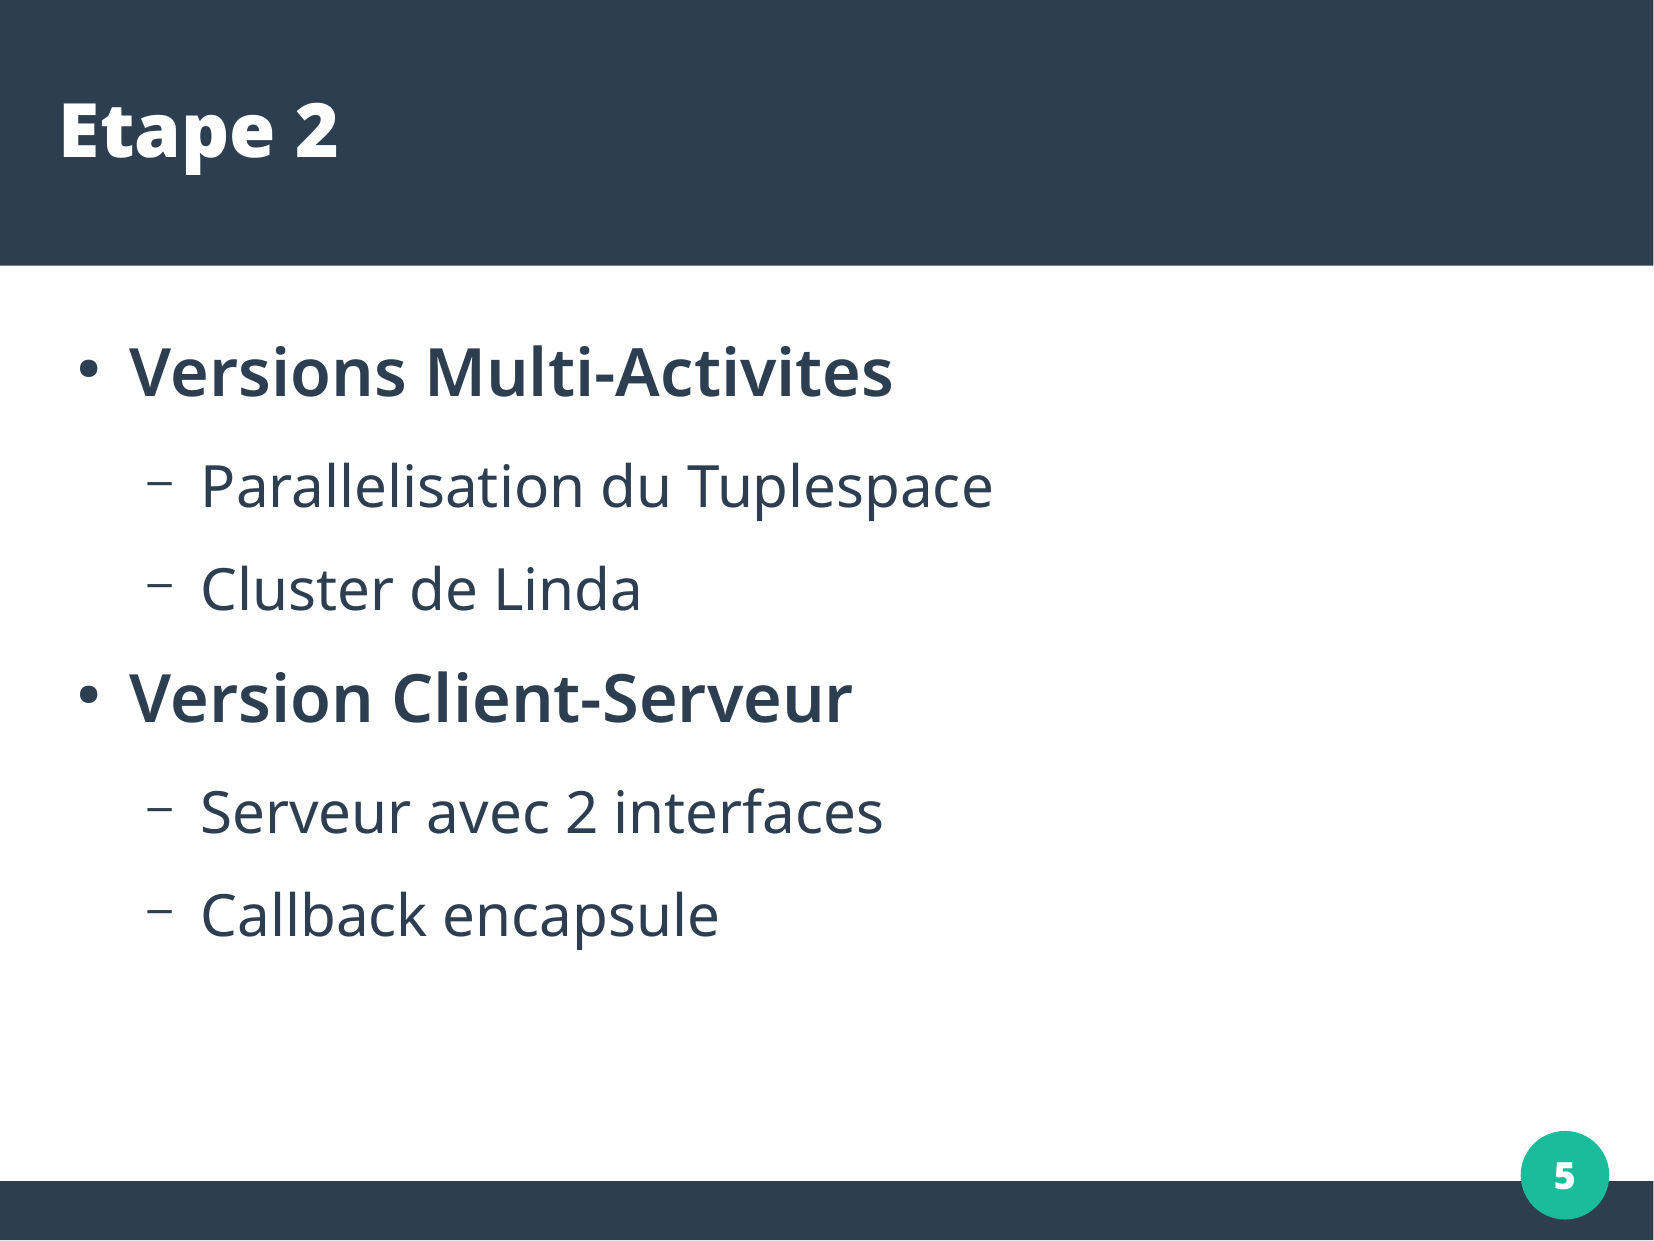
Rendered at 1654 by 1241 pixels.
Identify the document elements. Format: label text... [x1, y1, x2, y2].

title Etape 2 [59, 49, 1595, 207]
list Versions Multi-Activites Parallelisation du Tuplespace Cluster de Linda Version Client-Serveur Serveur avec 2 interfaces Callback encapsule [59, 324, 1595, 1152]
